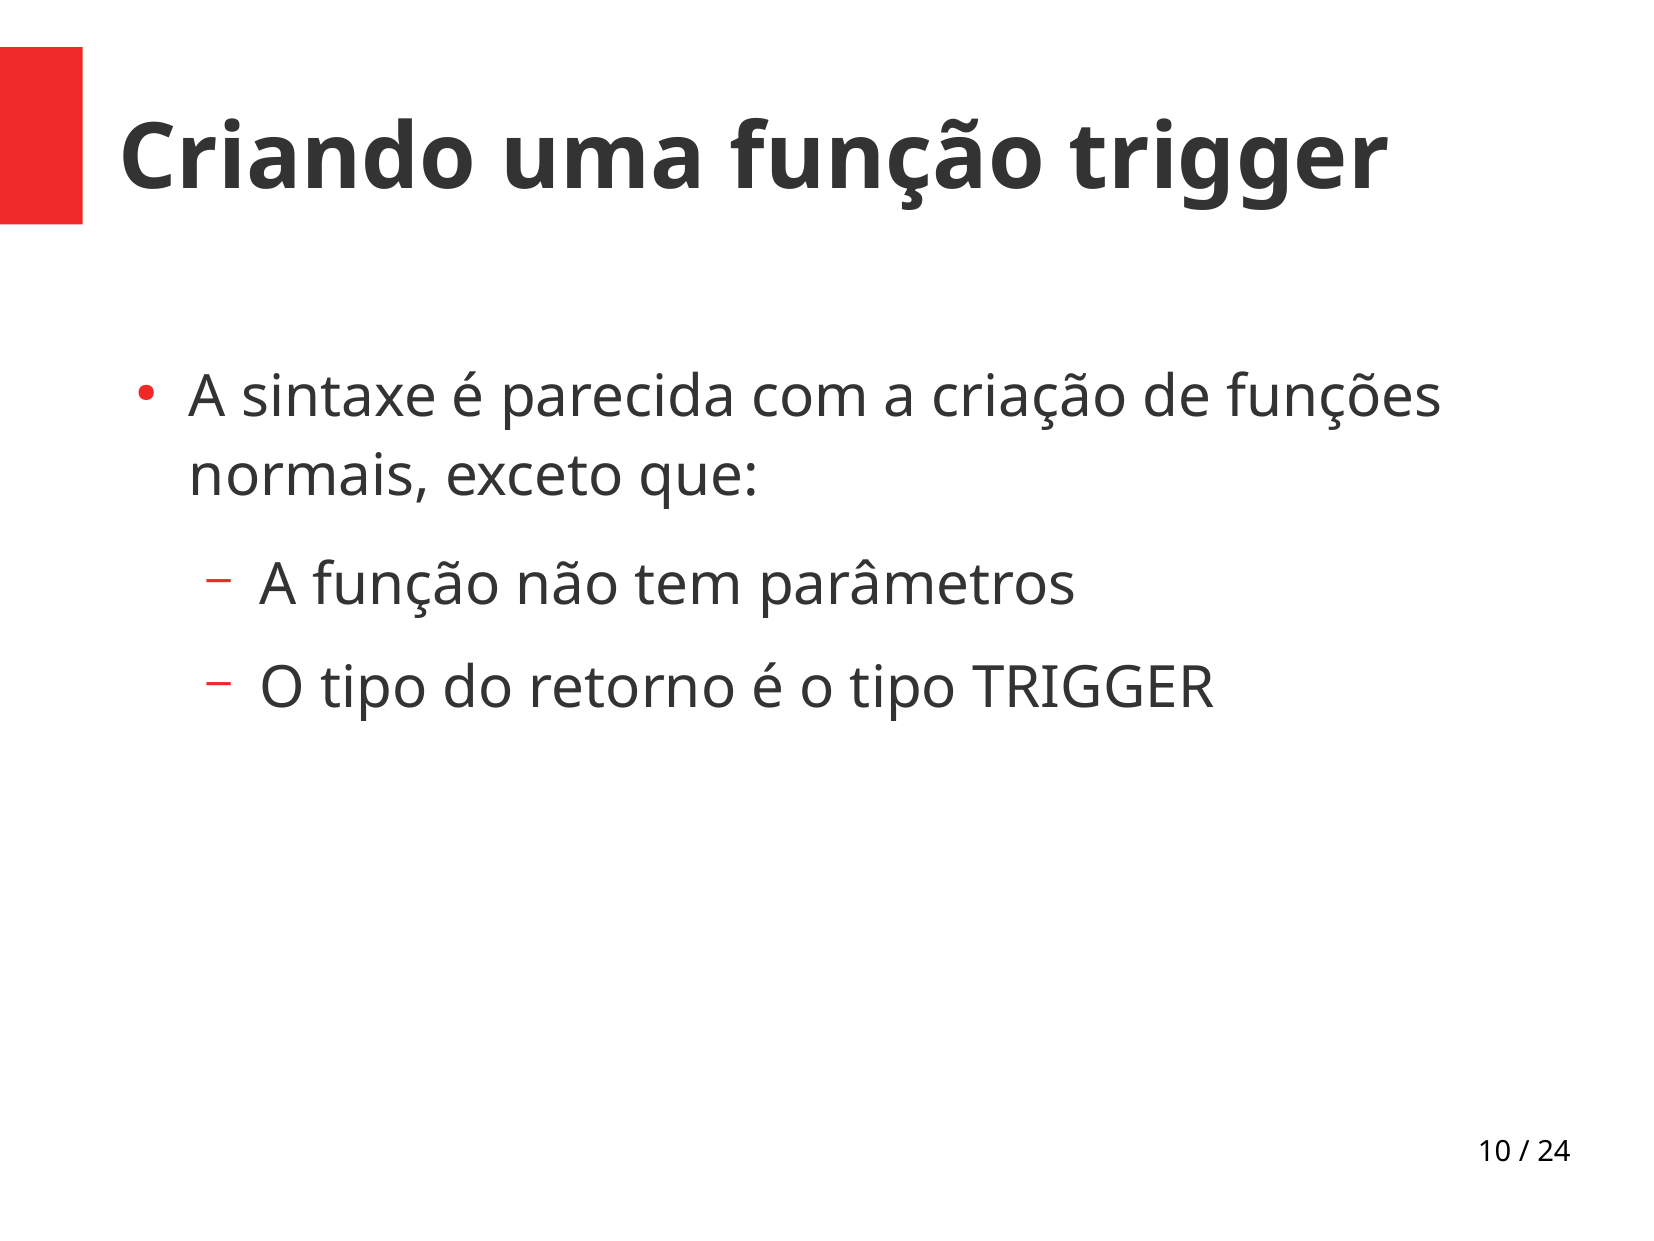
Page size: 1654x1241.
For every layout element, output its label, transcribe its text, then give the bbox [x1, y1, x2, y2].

list A sintaxe é parecida com a criação de funções normais, exceto que: A função não tem parâmetros O tipo do retorno é o tipo TRIGGER [118, 354, 1536, 1074]
title Criando uma função trigger [118, 49, 1571, 257]
